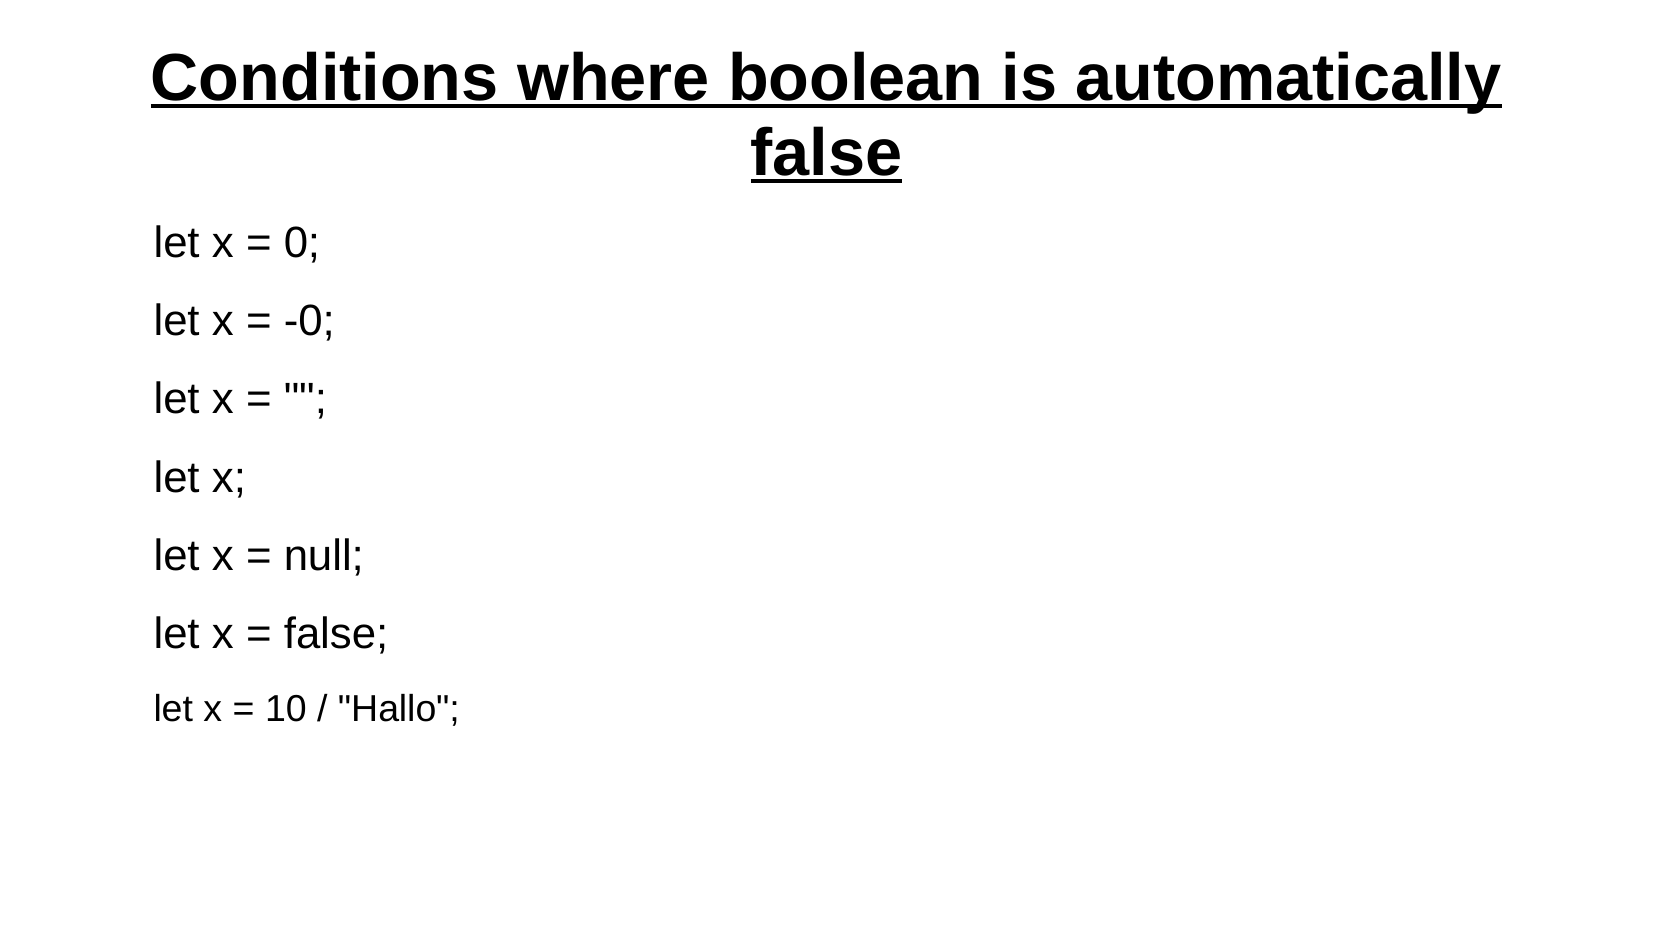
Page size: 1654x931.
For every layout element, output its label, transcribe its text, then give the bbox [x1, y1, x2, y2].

list let x = 0; let x = -0; let x = ""; let x; let x = null; let x = false; let x = 10 / "Hallo"; [82, 217, 1571, 758]
title Conditions where boolean is automatically false [82, 37, 1571, 193]
